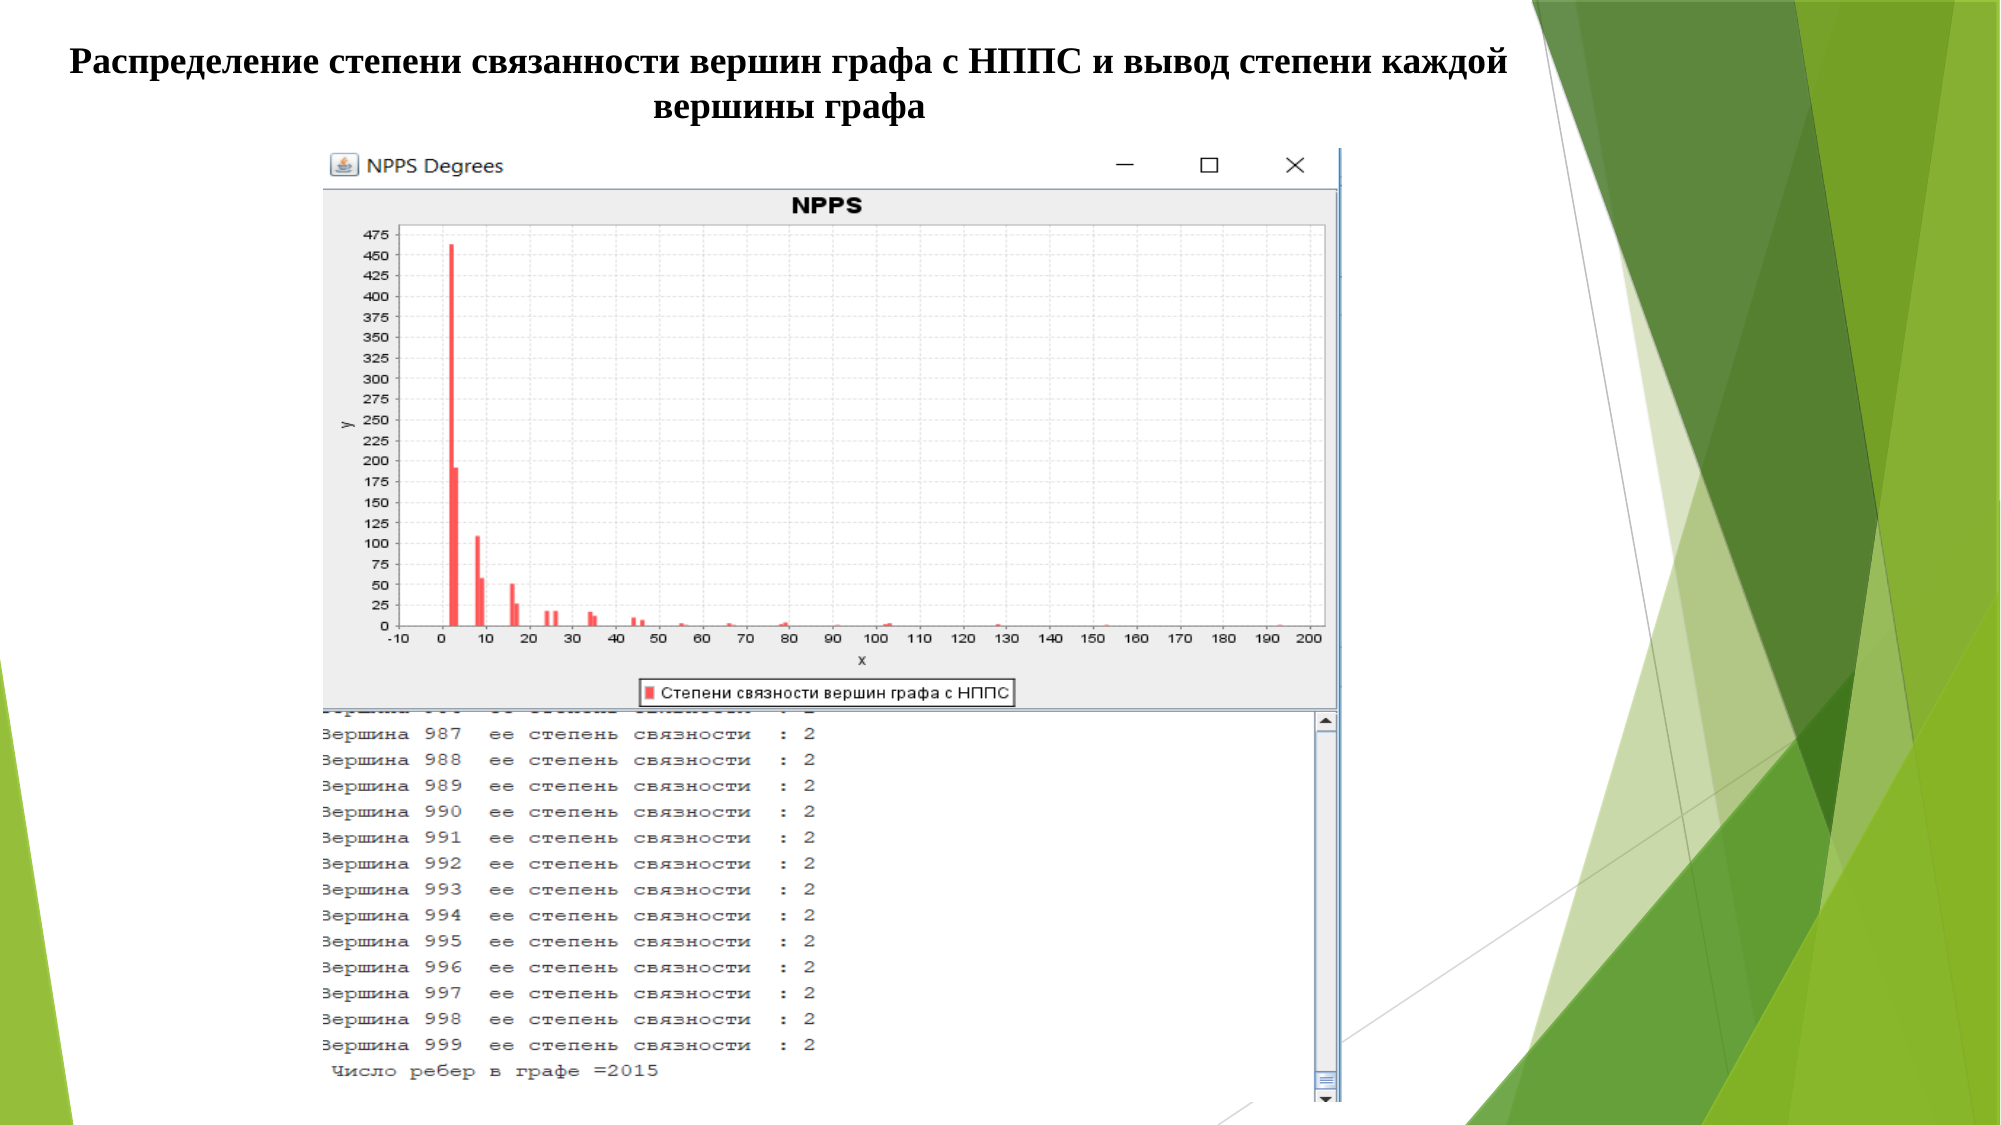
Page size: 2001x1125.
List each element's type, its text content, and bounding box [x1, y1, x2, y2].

picture [323, 148, 1342, 1102]
text_box Распределение степени связанности вершин графа с НППС и вывод степени каждой вершины графа [18, 28, 1560, 134]
